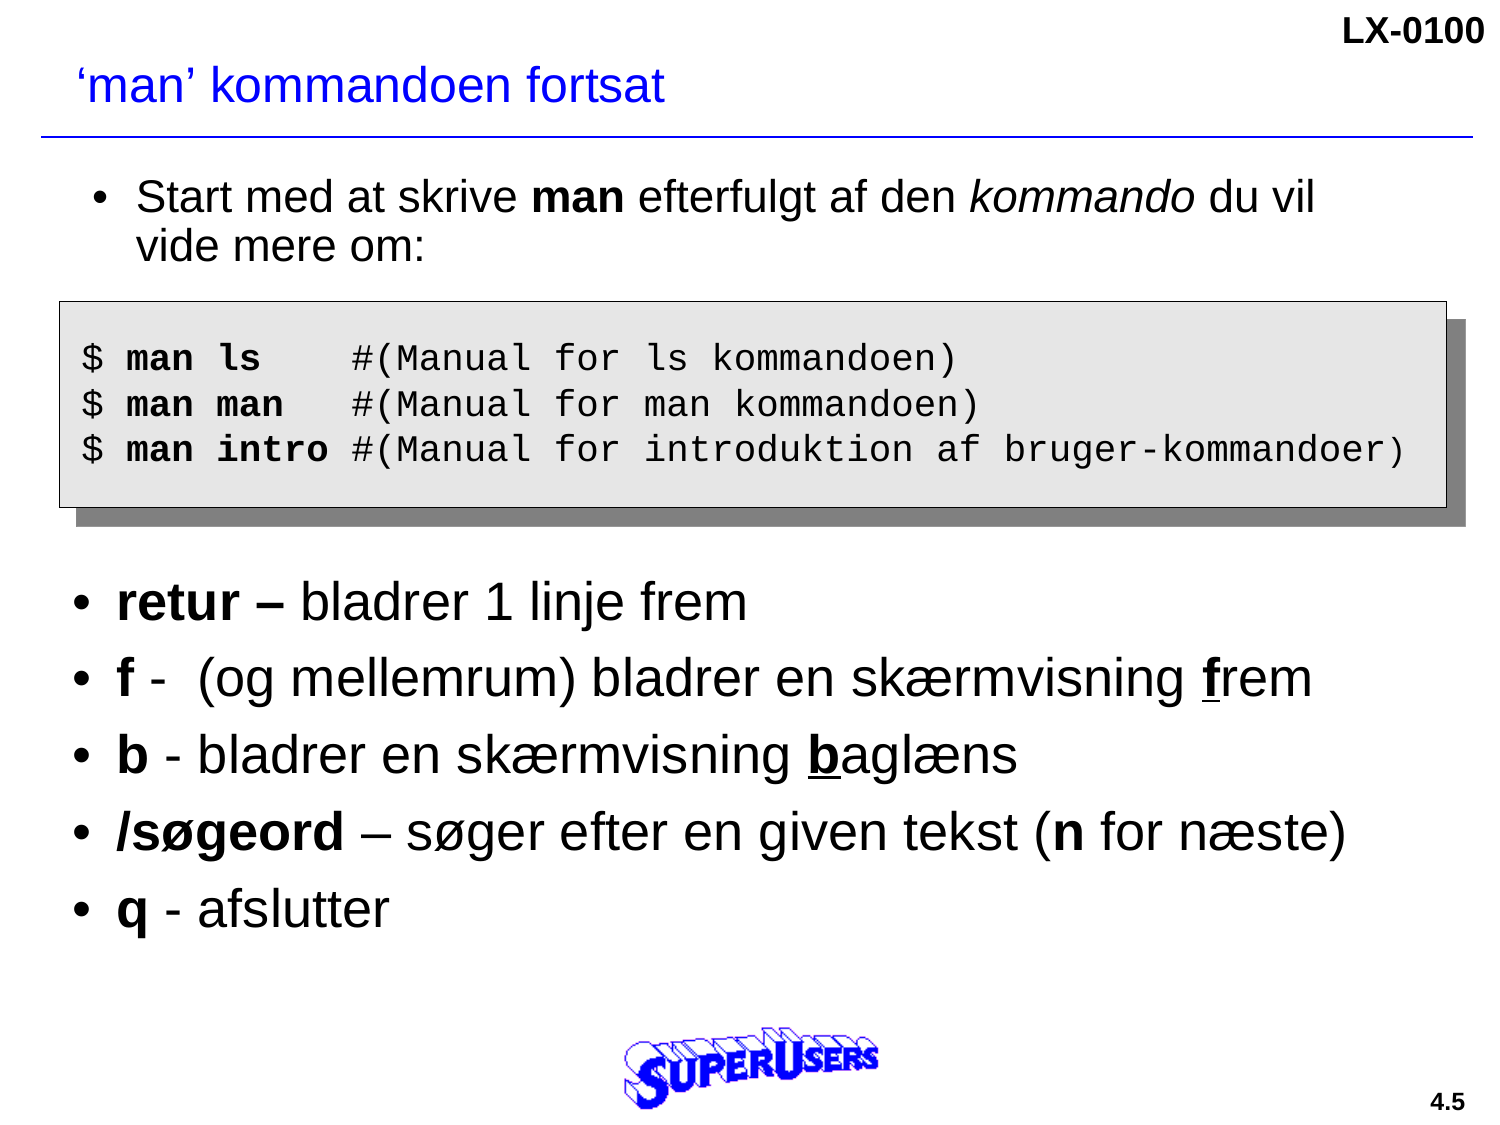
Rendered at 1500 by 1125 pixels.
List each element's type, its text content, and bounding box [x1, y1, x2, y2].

title ‘man’ kommandoen fortsat [76, 39, 1424, 126]
list Start med at skrive man efterfulgt af den kommando du vil vide mere om: [92, 172, 1402, 301]
picture [620, 1023, 880, 1111]
list retur – bladrer 1 linje frem f - (og mellemrum) bladrer en skærmvisning frem b - bladrer en skærmvisning baglæns /søgeord – søger efter en given tekst (n for næste) q - afslutter [59, 566, 1369, 975]
text_box $ man ls #(Manual for ls kommandoen) $ man man #(Manual for man kommandoen) $ man intro #(Manual for introduktion af bruger-kommandoer) [59, 301, 1447, 508]
